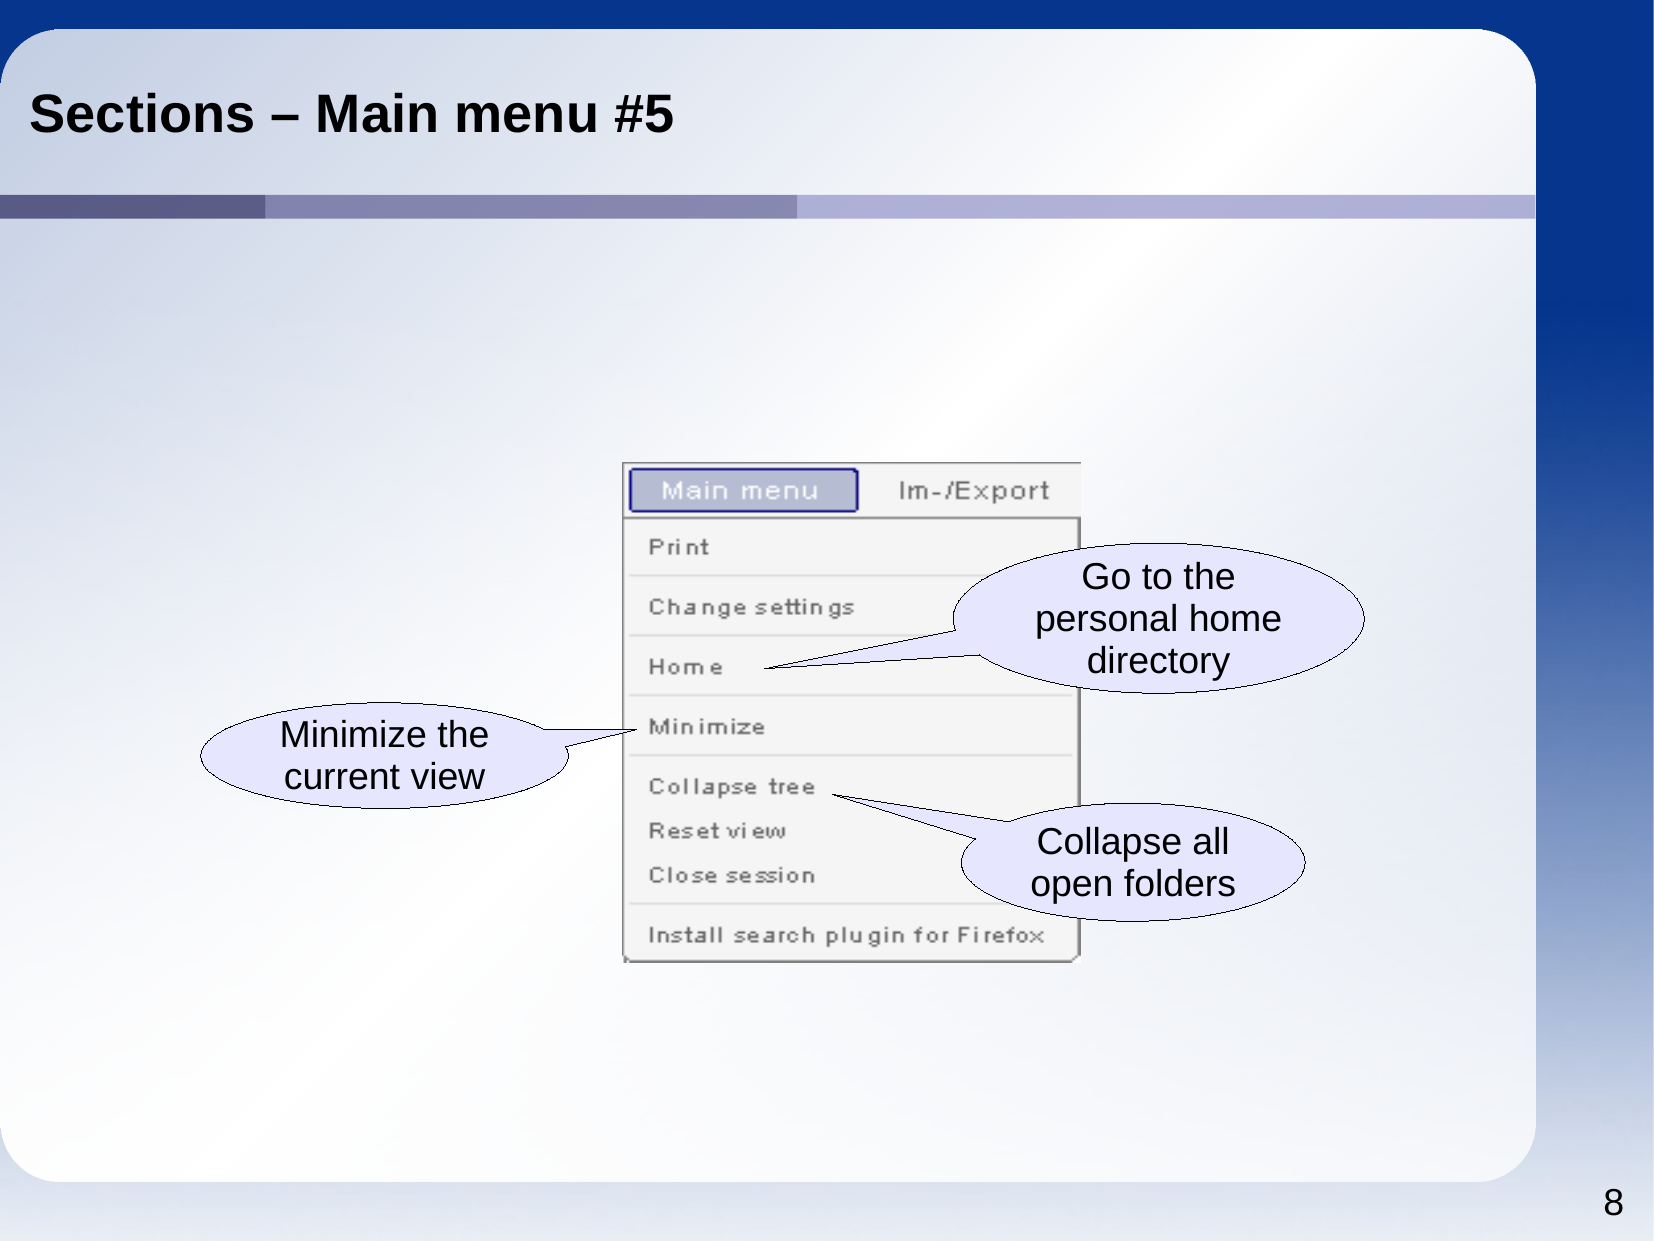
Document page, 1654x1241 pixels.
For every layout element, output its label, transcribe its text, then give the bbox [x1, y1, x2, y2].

text_box Collapse all open folders [832, 794, 1306, 922]
text_box Minimize the current view [200, 702, 637, 809]
picture [0, 0, 1654, 1241]
text_box Go to the personal home directory [764, 543, 1365, 694]
title Sections – Main menu #5 [29, 49, 1506, 178]
picture [622, 462, 1081, 963]
